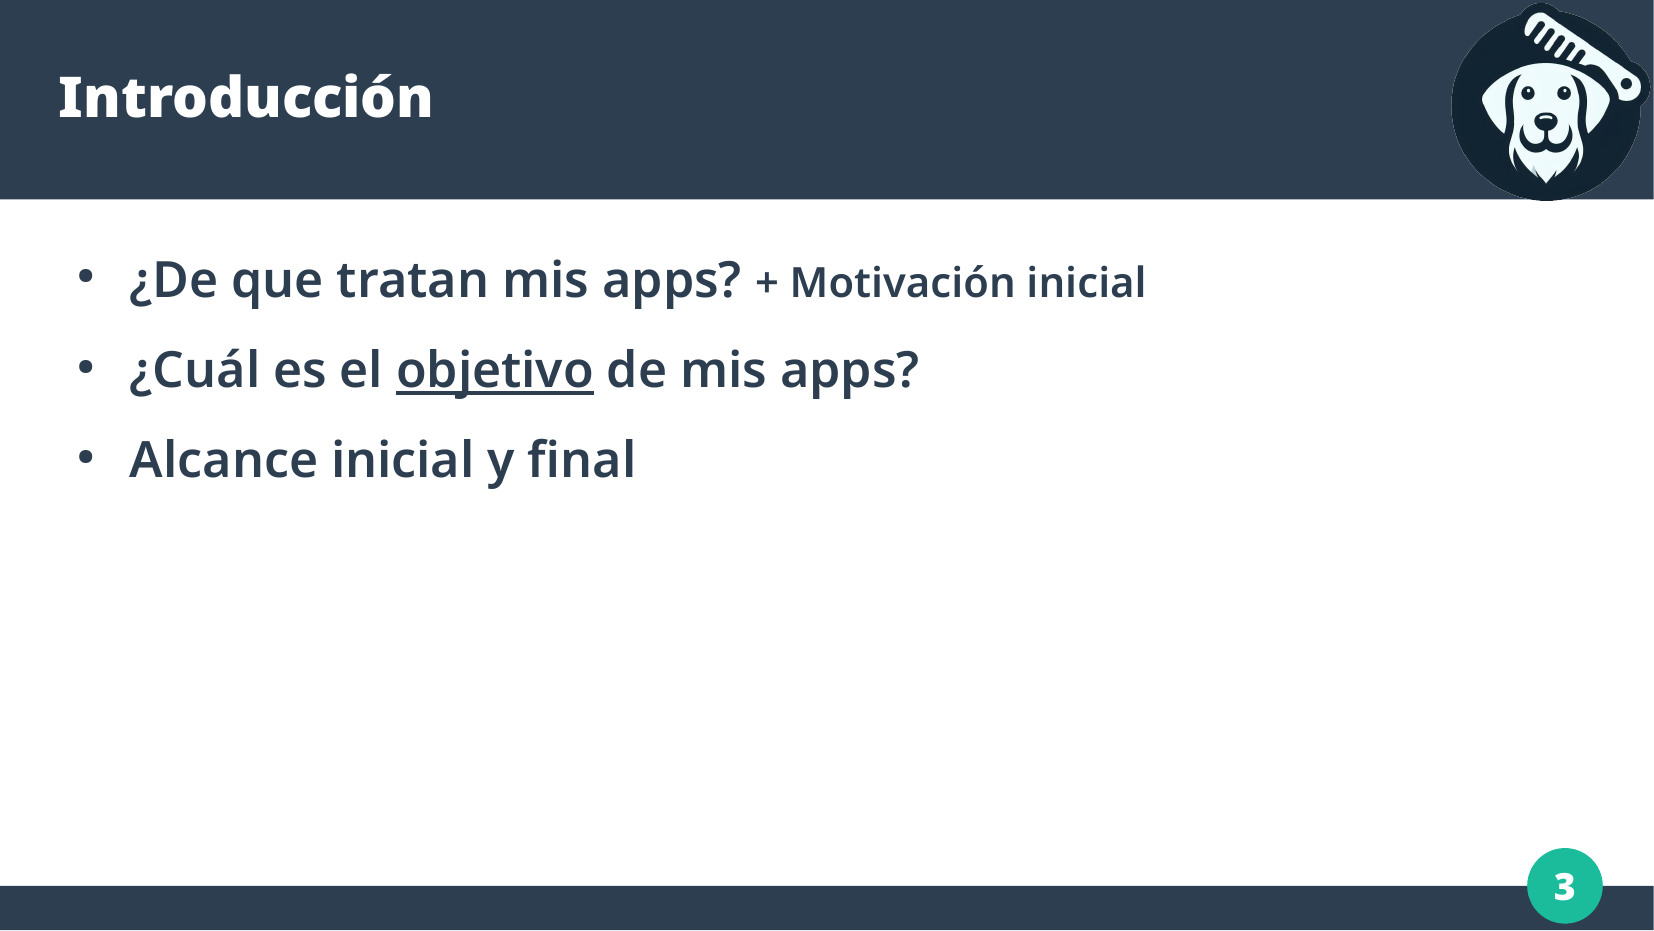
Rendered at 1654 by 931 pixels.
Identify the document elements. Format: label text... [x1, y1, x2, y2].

title Introducción [59, 37, 1446, 156]
list ¿De que tratan mis apps? + Motivación inicial ¿Cuál es el objetivo de mis apps? Alcance inicial y final [59, 243, 1595, 864]
picture [1446, 0, 1654, 207]
